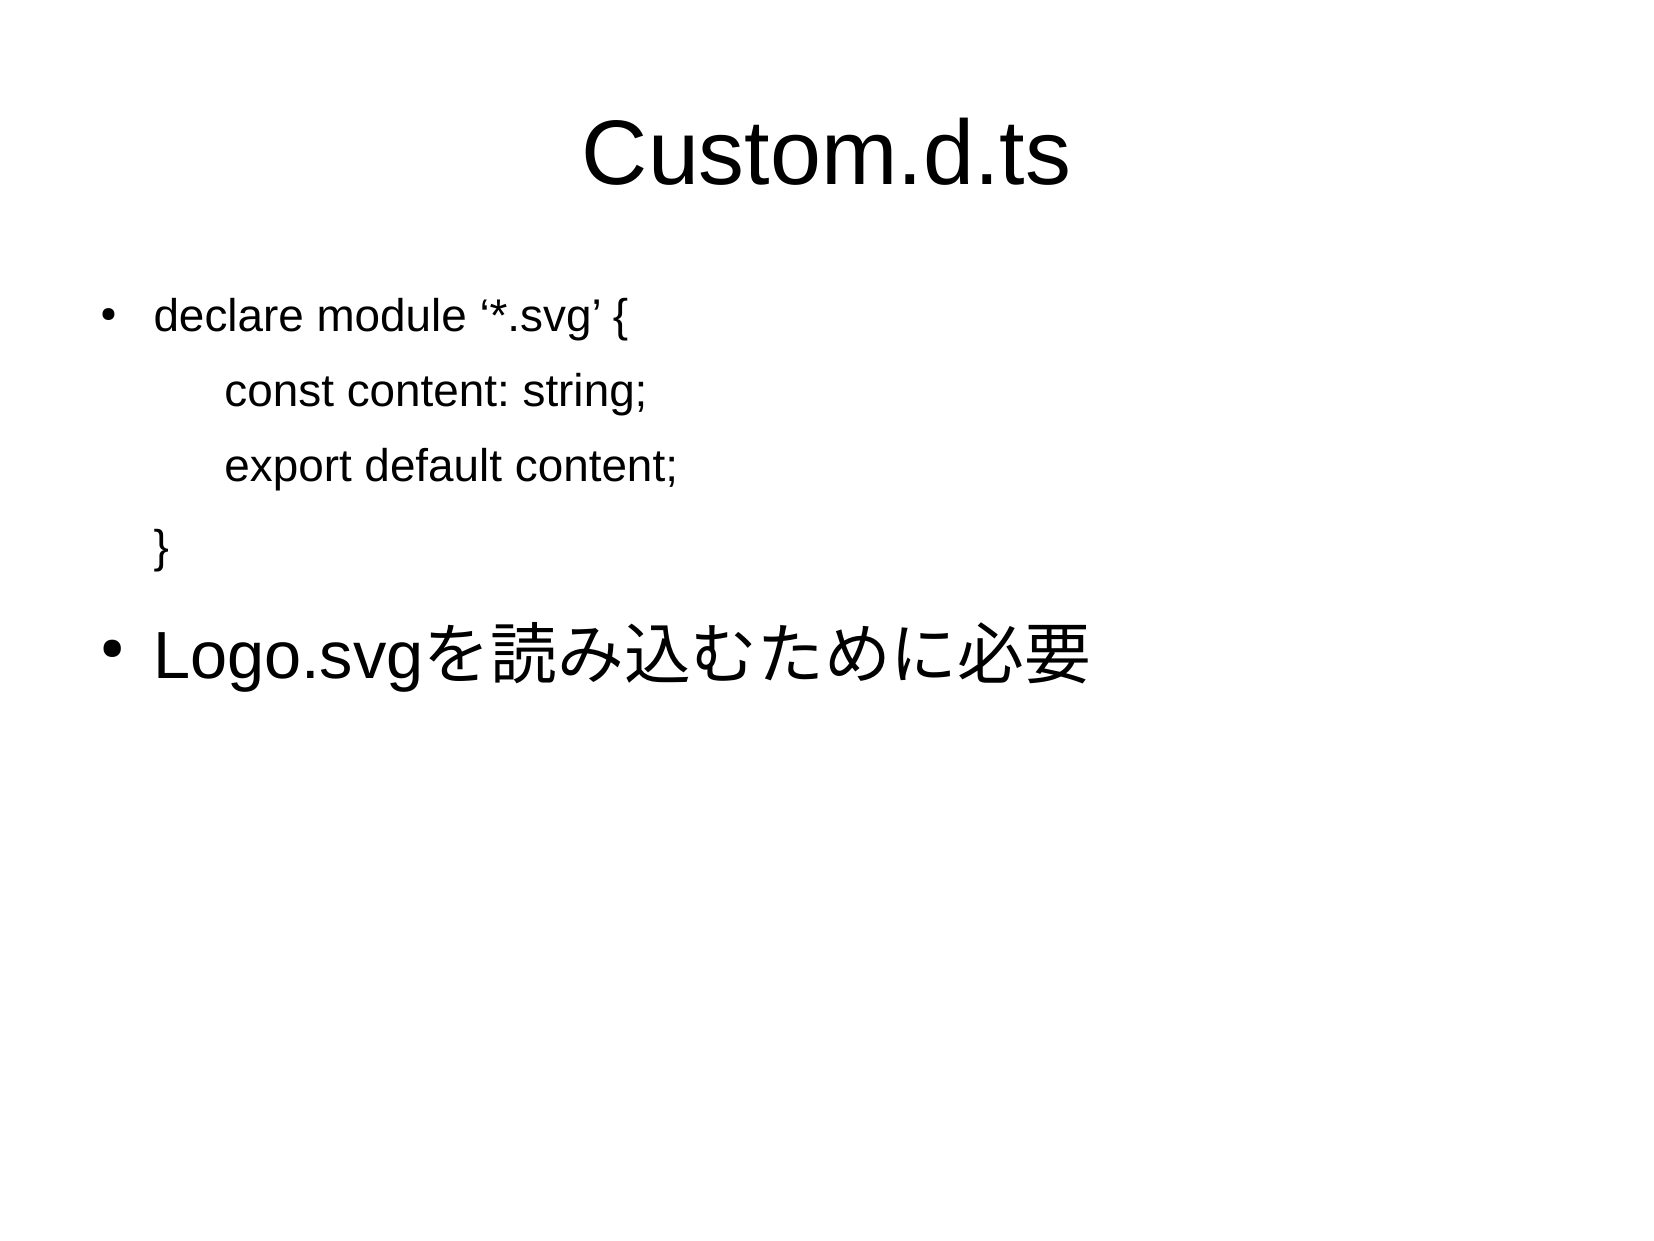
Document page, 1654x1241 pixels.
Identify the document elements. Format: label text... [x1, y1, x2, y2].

list declare module ‘*.svg’ { const content: string; export default content; } Logo.svgを読み込むために必要 [82, 290, 1571, 1010]
title Custom.d.ts [82, 49, 1571, 257]
